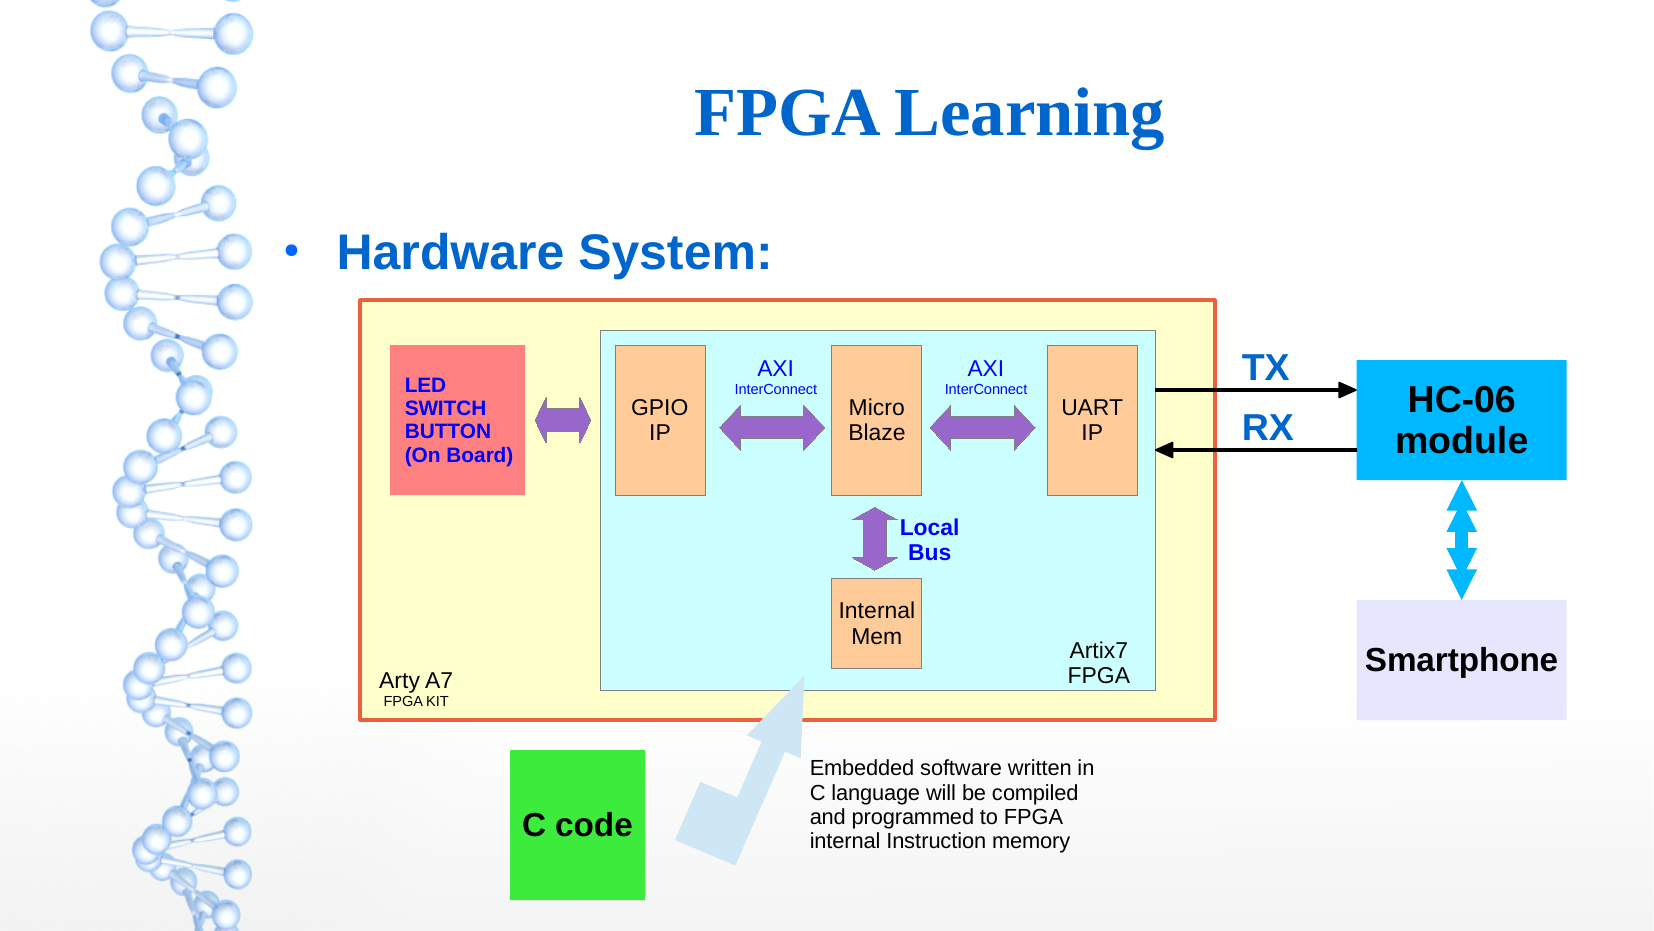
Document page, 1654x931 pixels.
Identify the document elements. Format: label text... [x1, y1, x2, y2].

text_box LED SWITCH BUTTON (On Board) [390, 345, 526, 496]
text_box Local Bus [873, 507, 986, 574]
text_box Embedded software written in C language will be compiled and programmed to FPGA internal Instruction memory [795, 748, 1126, 886]
title FPGA Learning [265, 35, 1595, 189]
text_box GPIO IP [615, 345, 706, 496]
text_box [600, 330, 1156, 866]
text_box Micro Blaze [831, 345, 922, 496]
text_box Artix7 FPGA [1042, 630, 1156, 696]
text_box C code [510, 750, 646, 901]
text_box Arty A7 FPGA KIT [360, 660, 473, 717]
list Hardware System: [1156, 392, 1356, 448]
list Hardware System: [265, 224, 1595, 764]
text_box TX [1227, 339, 1305, 396]
text_box Smartphone [1356, 600, 1567, 721]
text_box [535, 397, 591, 443]
text_box AXI InterConnect [719, 348, 832, 406]
text_box HC-06 module [1356, 360, 1567, 481]
text_box UART IP [1047, 345, 1138, 496]
text_box AXI InterConnect [930, 348, 1043, 406]
text_box Internal Mem [831, 578, 922, 669]
picture [0, 0, 1654, 931]
text_box RX [1227, 399, 1318, 456]
